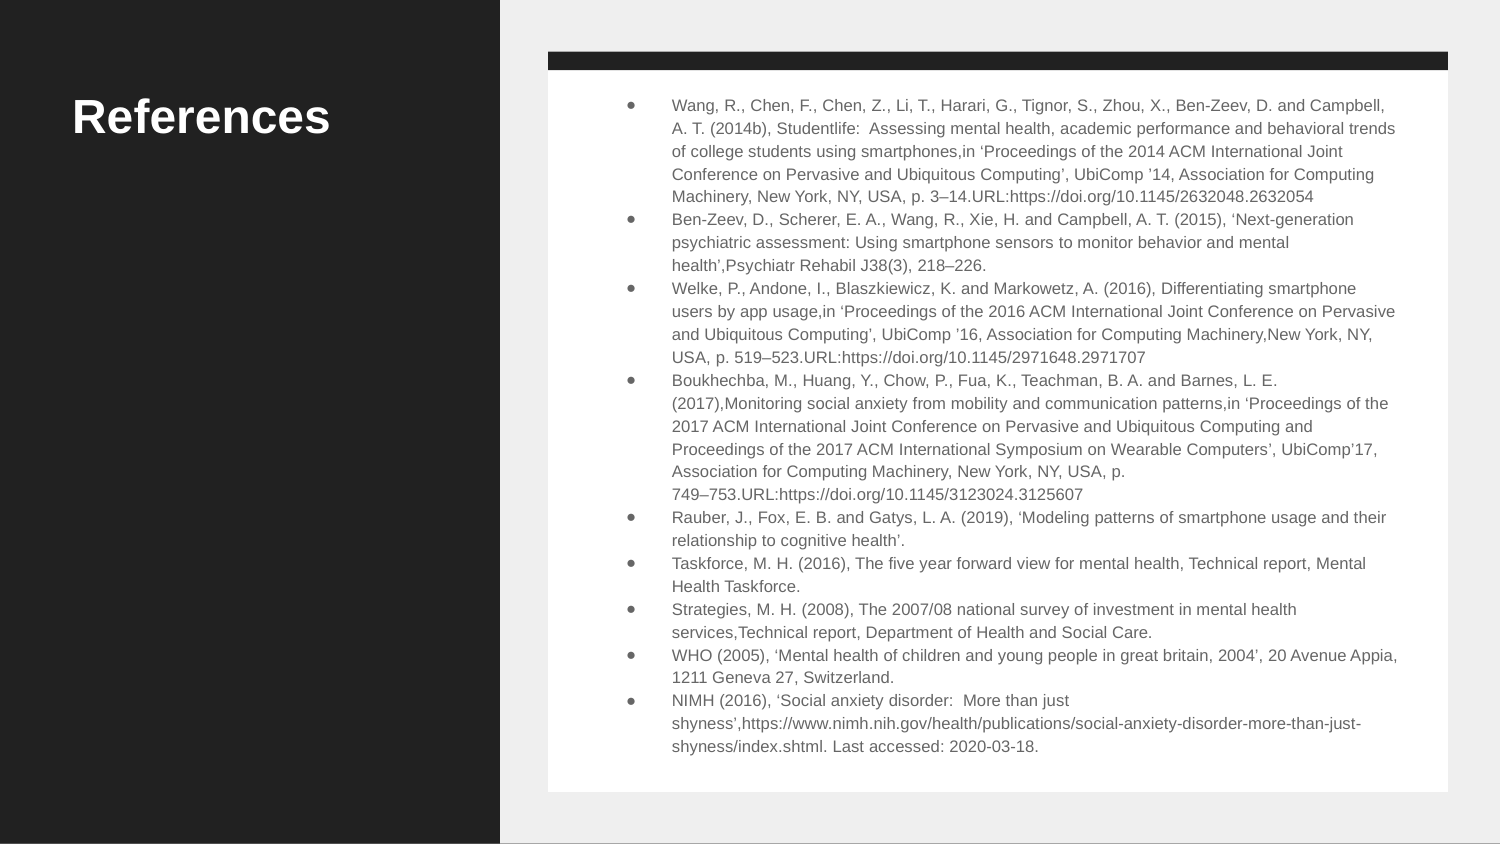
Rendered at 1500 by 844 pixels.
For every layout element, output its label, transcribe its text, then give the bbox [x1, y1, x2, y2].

title References [57, 70, 443, 792]
list Wang, R., Chen, F., Chen, Z., Li, T., Harari, G., Tignor, S., Zhou, X., Ben-Zeev, D. and Campbell, A. T. (2014b), Studentlife: Assessing mental health, academic performance and behavioral trends of college students using smartphones,in ‘Proceedings of the 2014 ACM International Joint Conference on Pervasive and Ubiquitous Computing’, UbiComp ’14, Association for Computing Machinery, New York, NY, USA, p. 3–14.URL:https://doi.org/10.1145/2632048.2632054 Ben-Zeev, D., Scherer, E. A., Wang, R., Xie, H. and Campbell, A. T. (2015), ‘Next-generation psychiatric assessment: Using smartphone sensors to monitor behavior and mental health’,Psychiatr Rehabil J38(3), 218–226. Welke, P., Andone, I., Blaszkiewicz, K. and Markowetz, A. (2016), Differentiating smartphone users by app usage,in ‘Proceedings of the 2016 ACM International Joint Conference on Pervasive and Ubiquitous Computing’, UbiComp ’16, Association for Computing Machinery,New York, NY, USA, p. 519–523.URL:https://doi.org/10.1145/2971648.2971707 Boukhechba, M., Huang, Y., Chow, P., Fua, K., Teachman, B. A. and Barnes, L. E. (2017),Monitoring social anxiety from mobility and communication patterns,in ‘Proceedings of the 2017 ACM International Joint Conference on Pervasive and Ubiquitous Computing and Proceedings of the 2017 ACM International Symposium on Wearable Computers’, UbiComp’17, Association for Computing Machinery, New York, NY, USA, p. 749–753.URL:https://doi.org/10.1145/3123024.3125607 Rauber, J., Fox, E. B. and Gatys, L. A. (2019), ‘Modeling patterns of smartphone usage and their relationship to cognitive health’. Taskforce, M. H. (2016), The five year forward view for mental health, Technical report, Mental Health Taskforce. Strategies, M. H. (2008), The 2007/08 national survey of investment in mental health services,Technical report, Department of Health and Social Care. WHO (2005), ‘Mental health of children and young people in great britain, 2004’, 20 Avenue Appia, 1211 Geneva 27, Switzerland. NIMH (2016), ‘Social anxiety disorder: More than just shyness’,https://www.nimh.nih.gov/health/publications/social-anxiety-disorder-more-than-just-shyness/index.shtml. Last accessed: 2020-03-18. [581, 76, 1417, 735]
